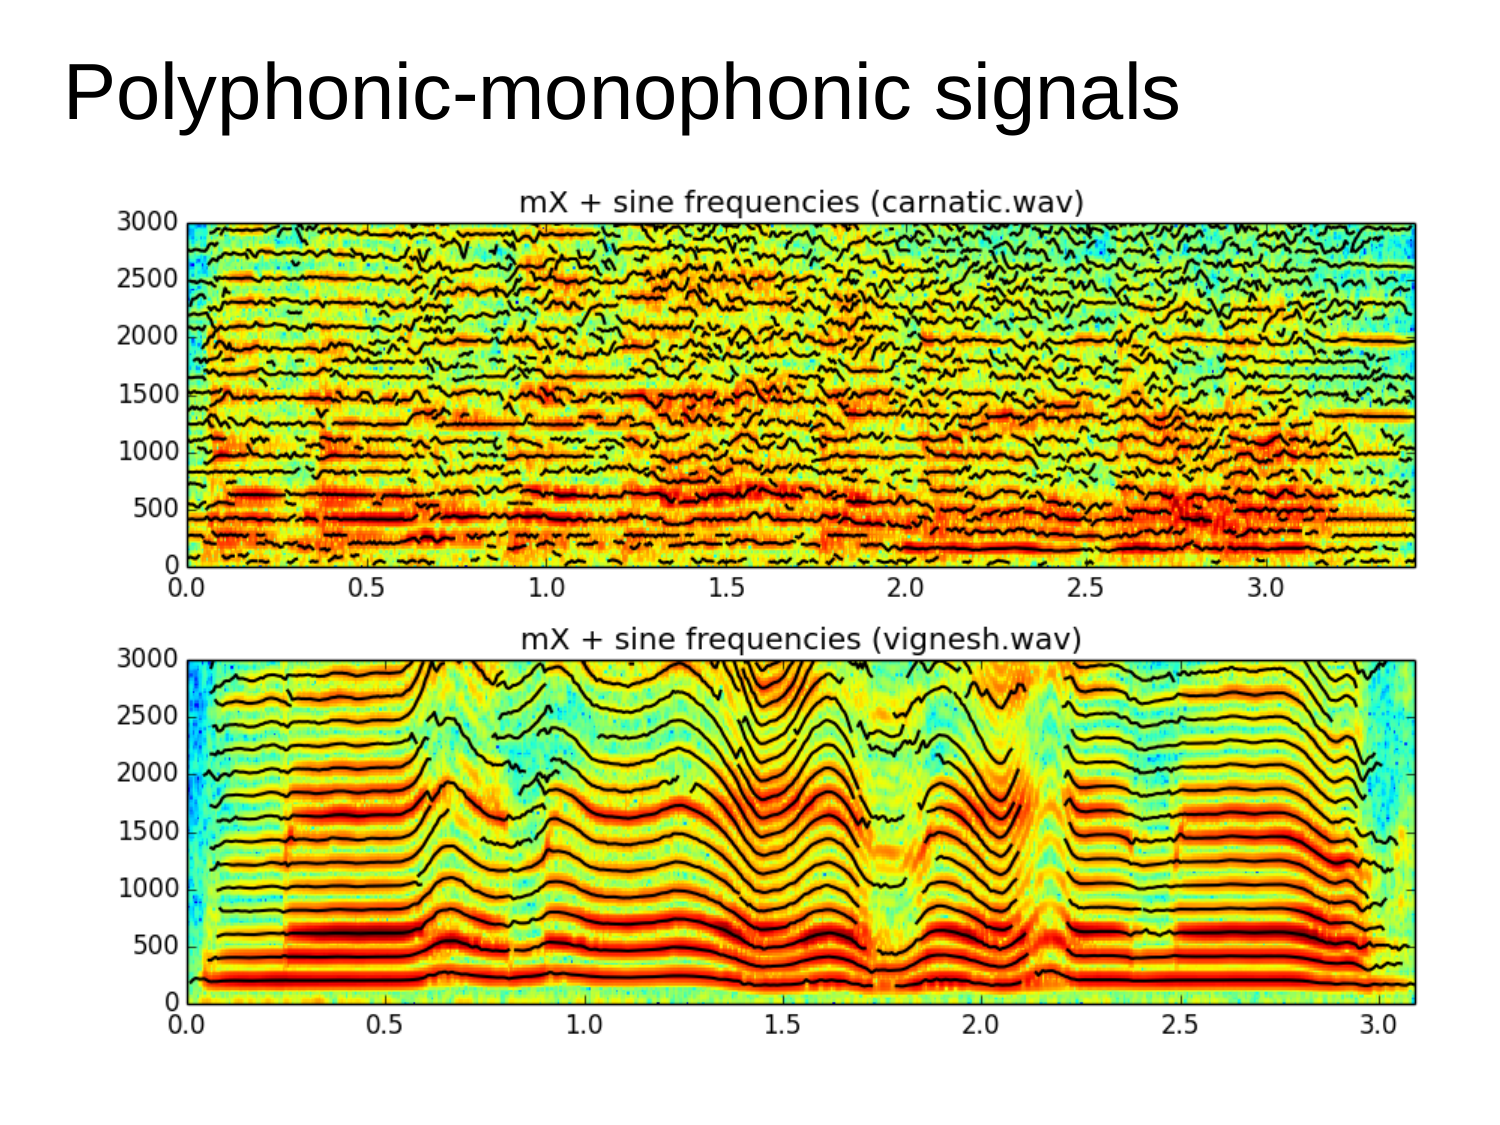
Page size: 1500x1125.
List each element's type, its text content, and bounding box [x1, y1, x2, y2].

picture [91, 163, 1442, 1064]
title Polyphonic-monophonic signals [63, 0, 1414, 186]
